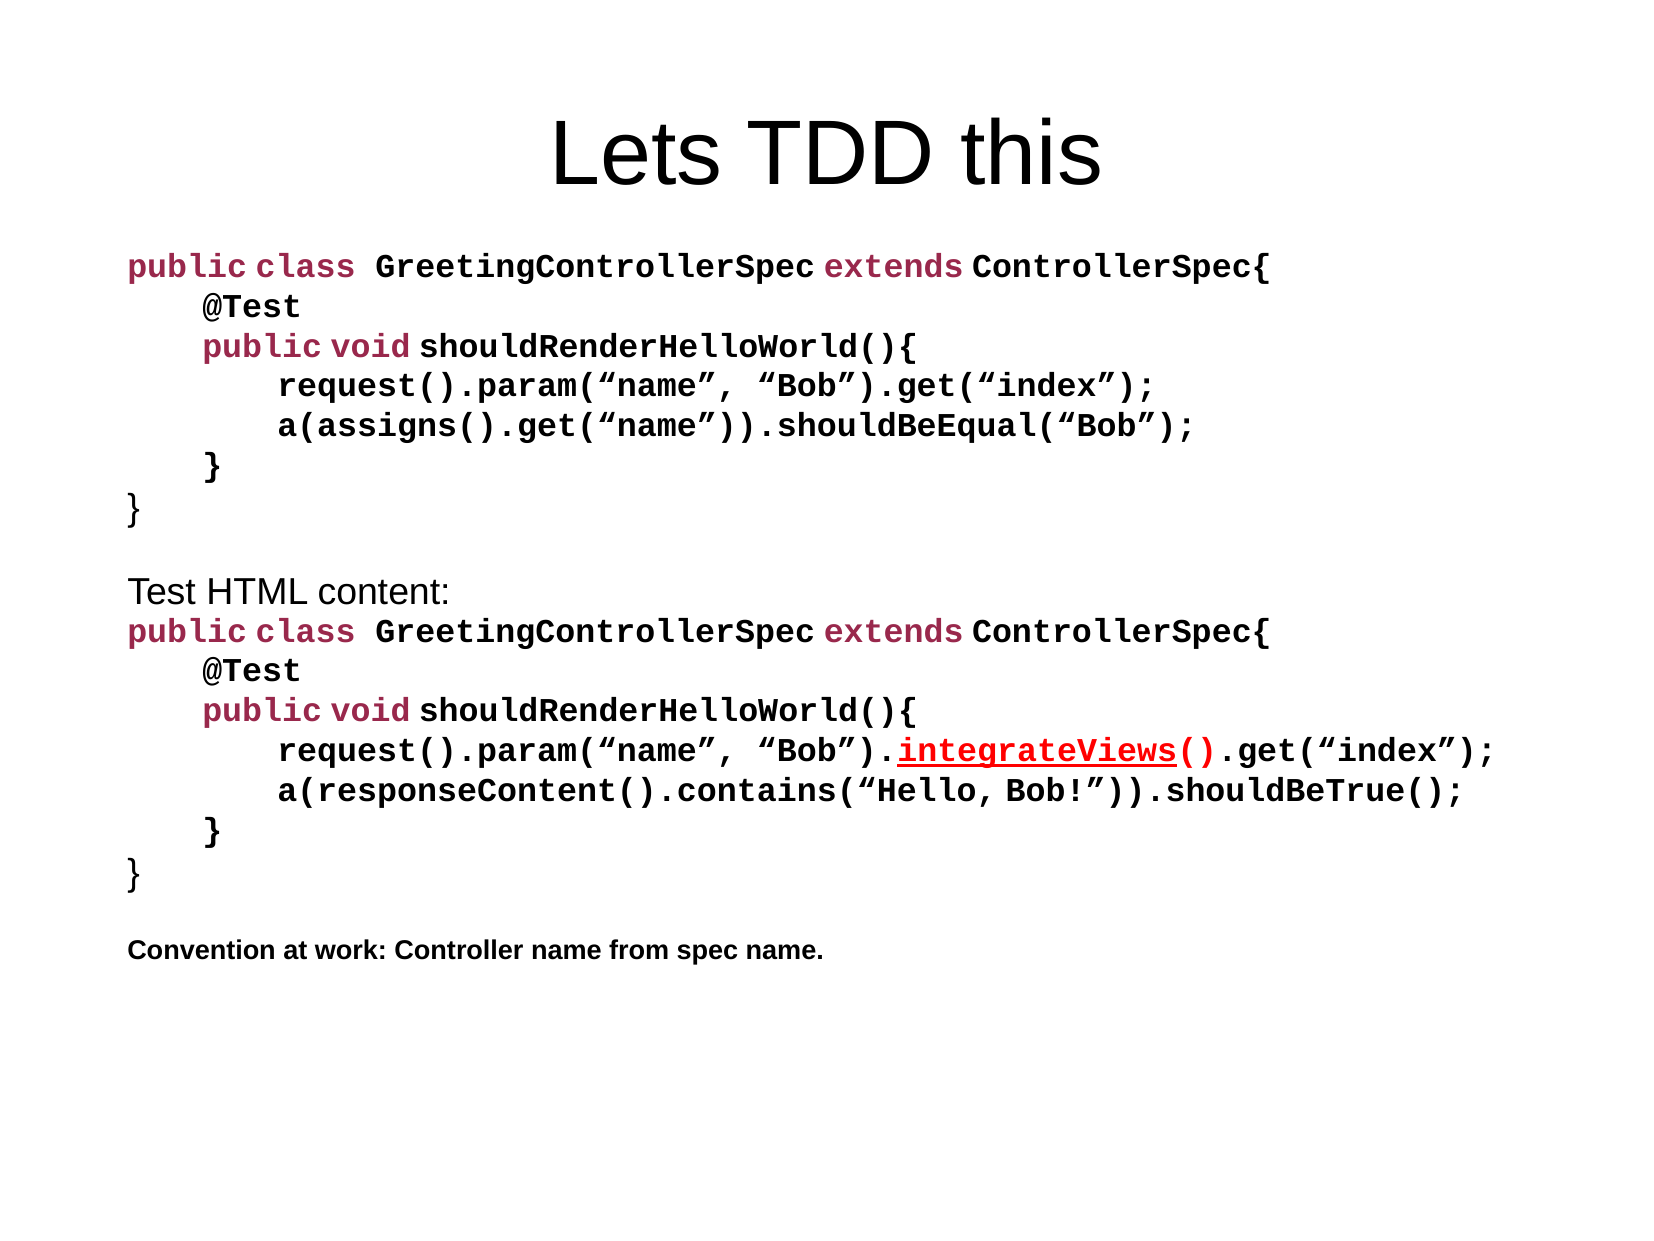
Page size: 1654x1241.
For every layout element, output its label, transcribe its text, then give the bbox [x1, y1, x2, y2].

text_box public class GreetingControllerSpec extends ControllerSpec{ @Test public void shouldRenderHelloWorld(){ request().param(“name”, “Bob”).get(“index”); a(assigns().get(“name”)).shouldBeEqual(“Bob”); } } Test HTML content: public class GreetingControllerSpec extends ControllerSpec{ @Test public void shouldRenderHelloWorld(){ request().param(“name”, “Bob”).integrateViews().get(“index”); a(responseContent().contains(“Hello, Bob!”)).shouldBeTrue(); } } Convention at work: Controller name from spec name. [112, 240, 1513, 976]
title Lets TDD this [82, 56, 1571, 250]
